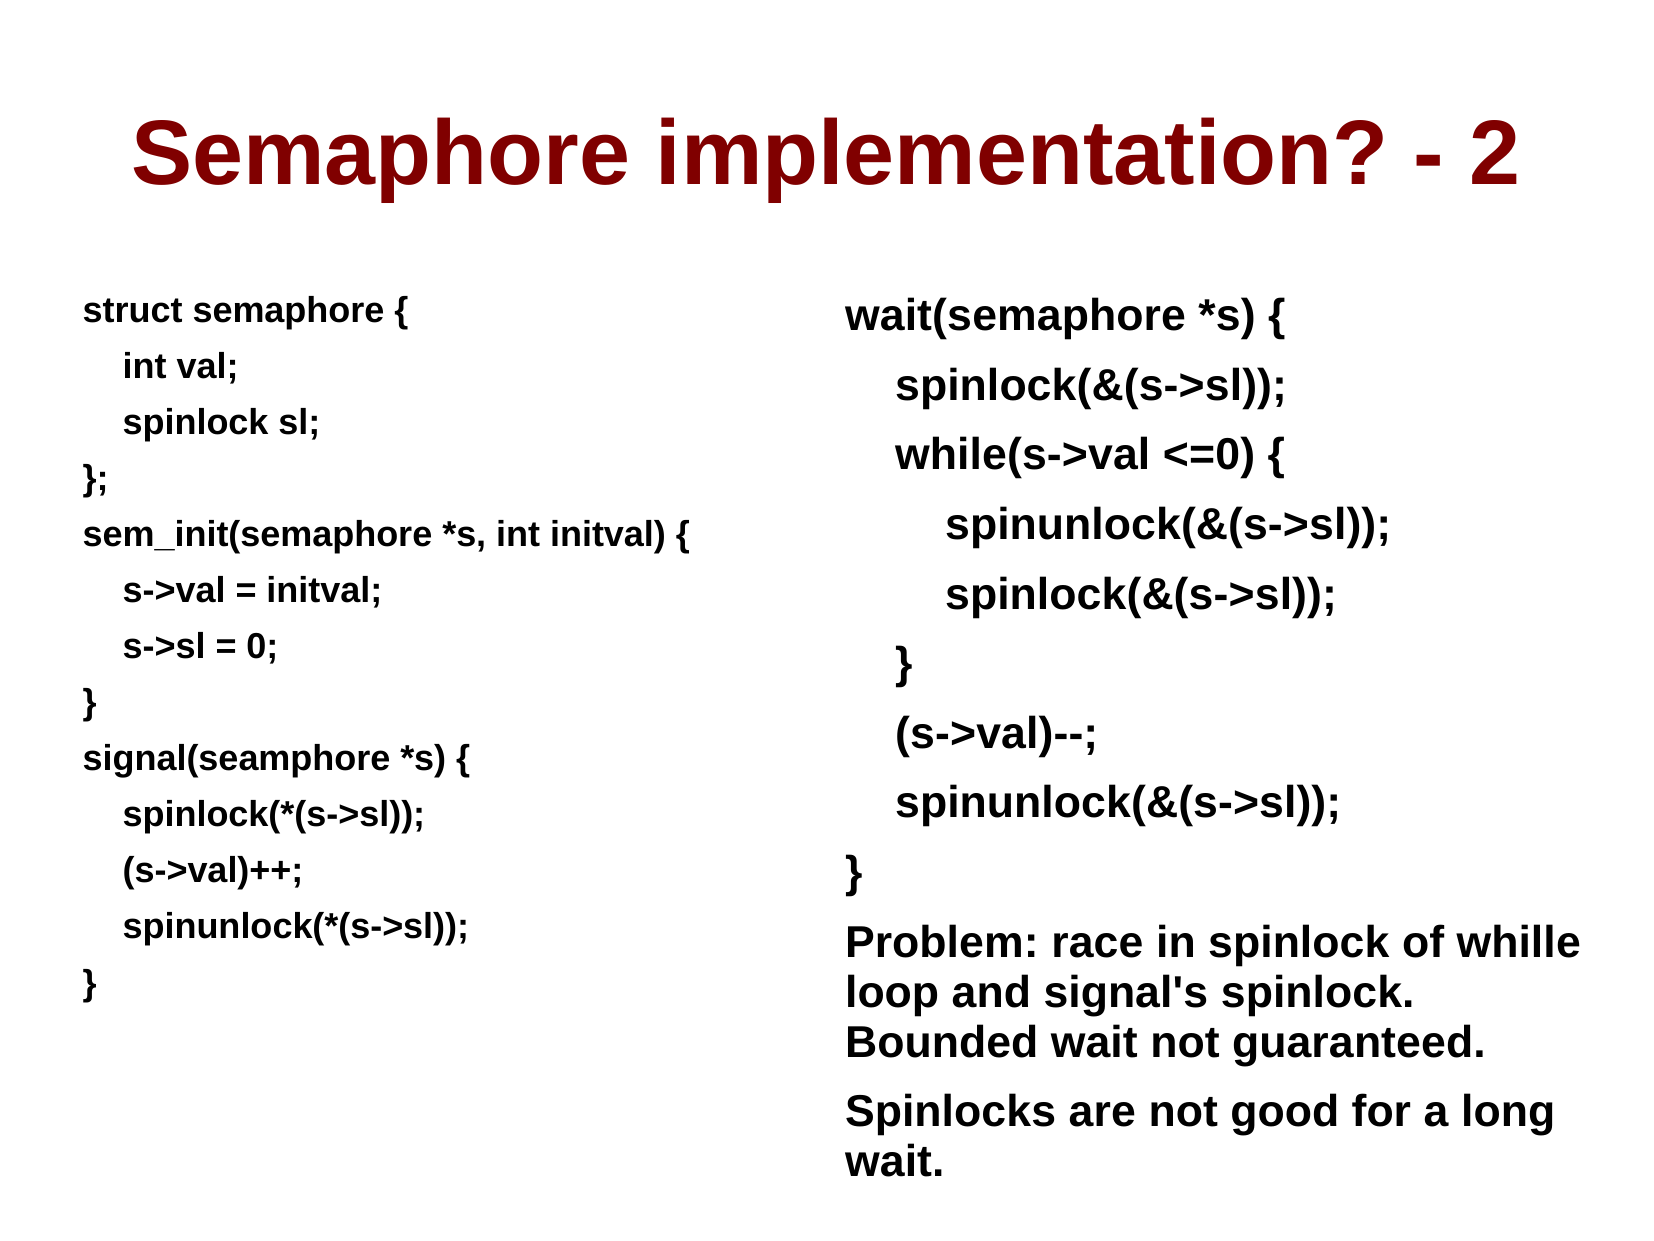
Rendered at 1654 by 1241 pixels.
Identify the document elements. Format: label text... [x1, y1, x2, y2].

list wait(semaphore *s) { spinlock(&(s->sl)); while(s->val <=0) { spinunlock(&(s->sl)); spinlock(&(s->sl)); } (s->val)--; spinunlock(&(s->sl)); } Problem: race in spinlock of whille loop and signal's spinlock. Bounded wait not guaranteed. Spinlocks are not good for a long wait. [845, 290, 1595, 1193]
title Semaphore implementation? - 2 [82, 49, 1571, 257]
list struct semaphore { int val; spinlock sl; }; sem_init(semaphore *s, int initval) { s->val = initval; s->sl = 0; } signal(seamphore *s) { spinlock(*(s->sl)); (s->val)++; spinunlock(*(s->sl)); } [82, 290, 809, 1010]
